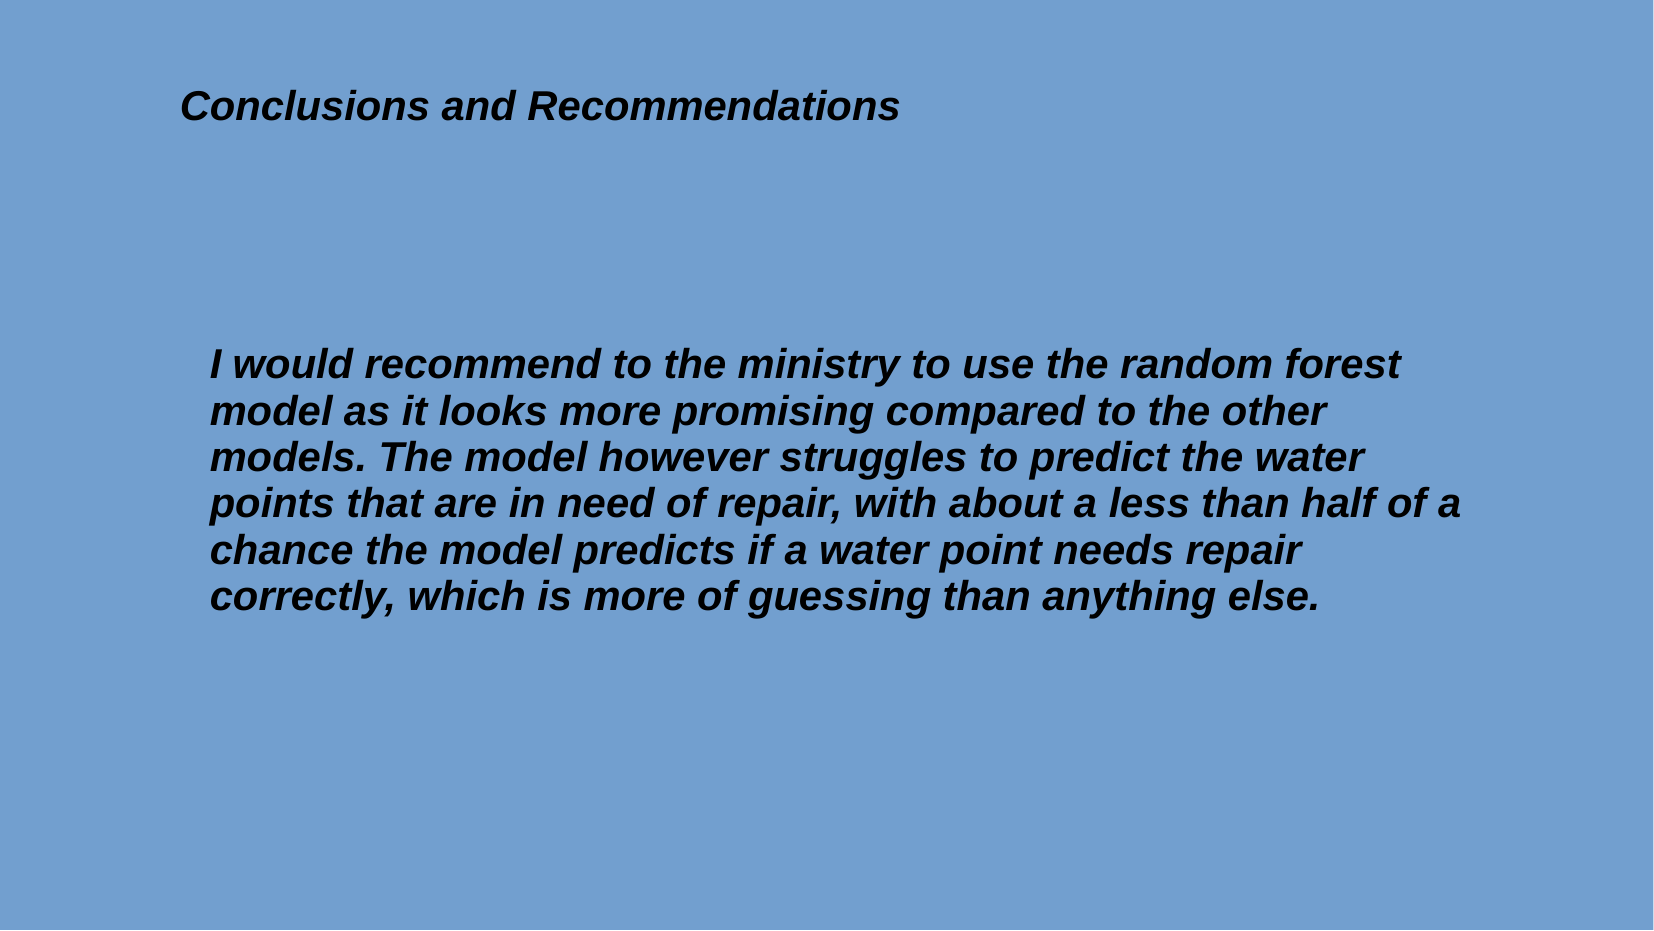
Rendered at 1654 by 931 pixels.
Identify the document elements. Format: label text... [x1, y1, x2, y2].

text_box Conclusions and Recommendations [165, 75, 991, 151]
text_box I would recommend to the ministry to use the random forest model as it looks more promising compared to the other models. The model however struggles to predict the water points that are in need of repair, with about a less than half of a chance the model predicts if a water point needs repair correctly, which is more of guessing than anything else. [195, 333, 1501, 676]
